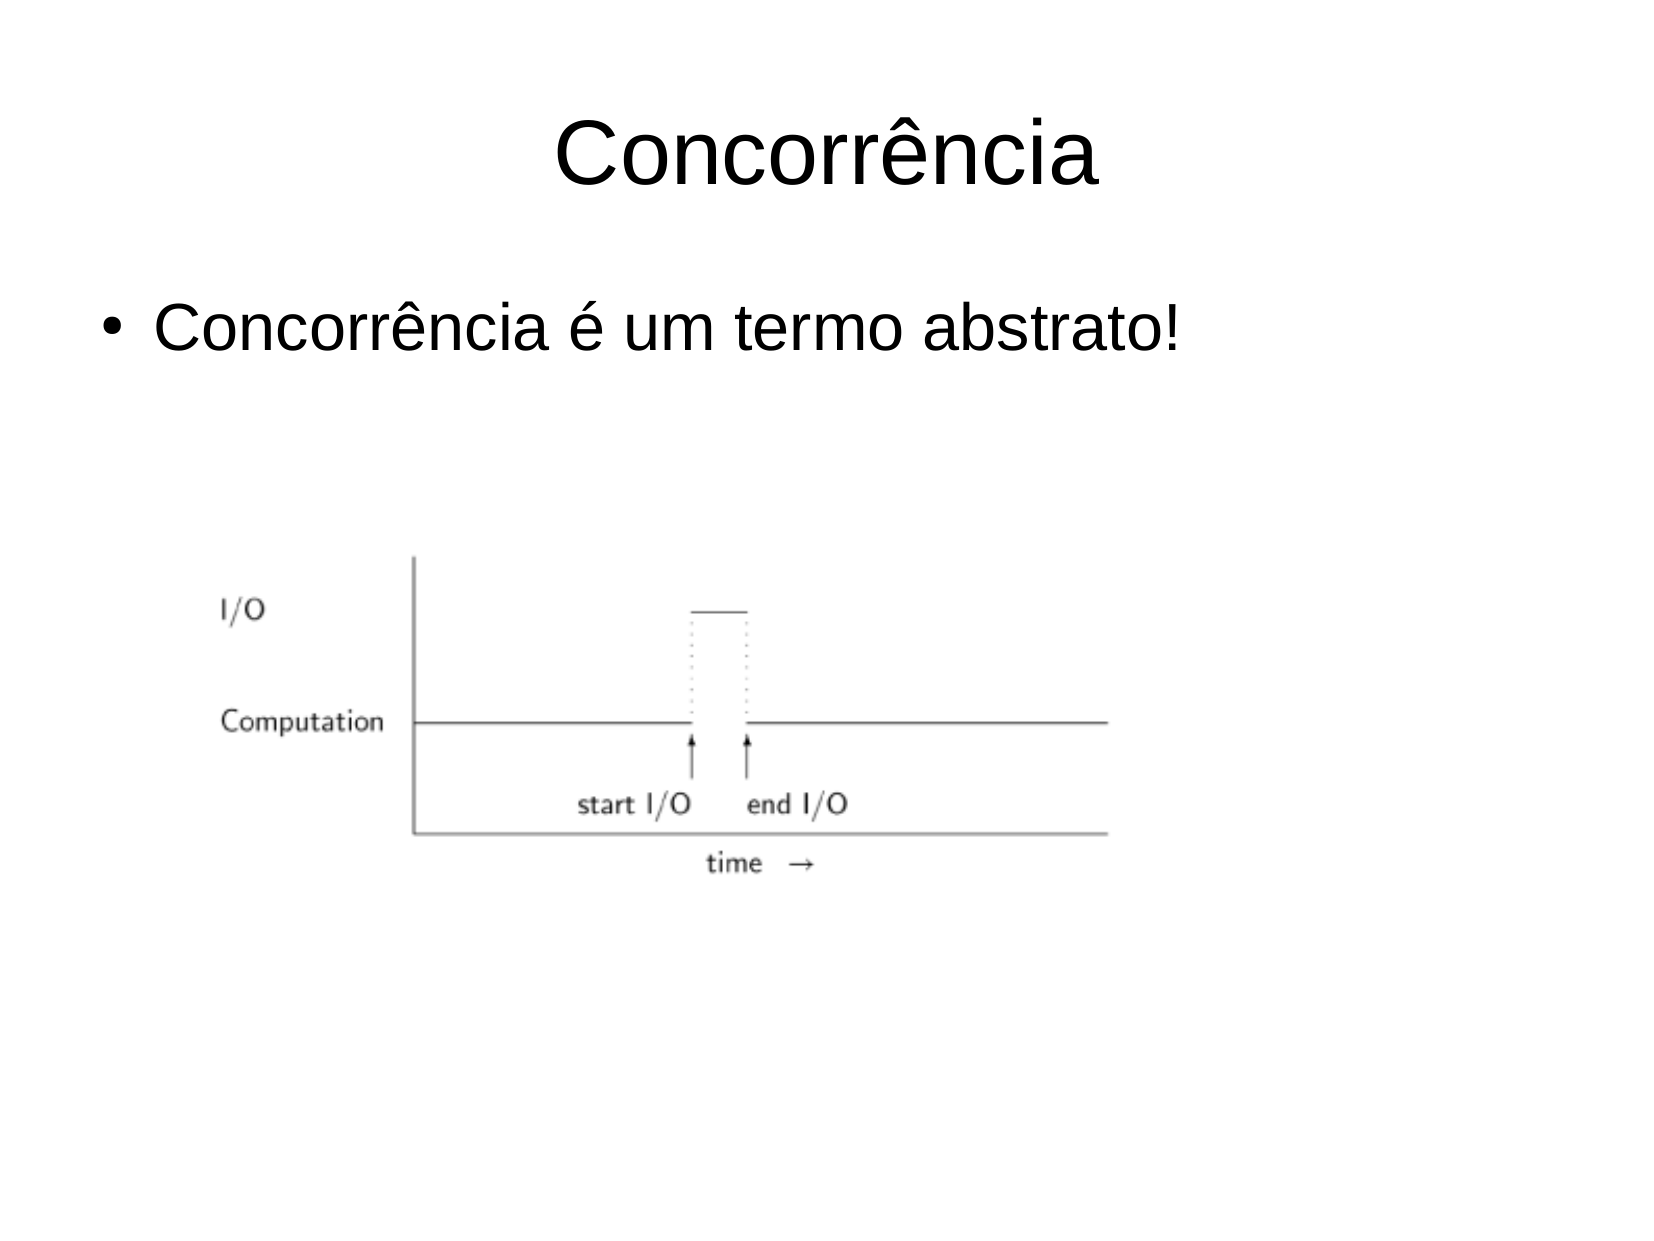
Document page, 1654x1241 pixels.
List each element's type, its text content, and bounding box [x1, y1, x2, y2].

picture [206, 543, 1146, 890]
list Concorrência é um termo abstrato! [82, 290, 1538, 1010]
title Concorrência [82, 49, 1571, 257]
